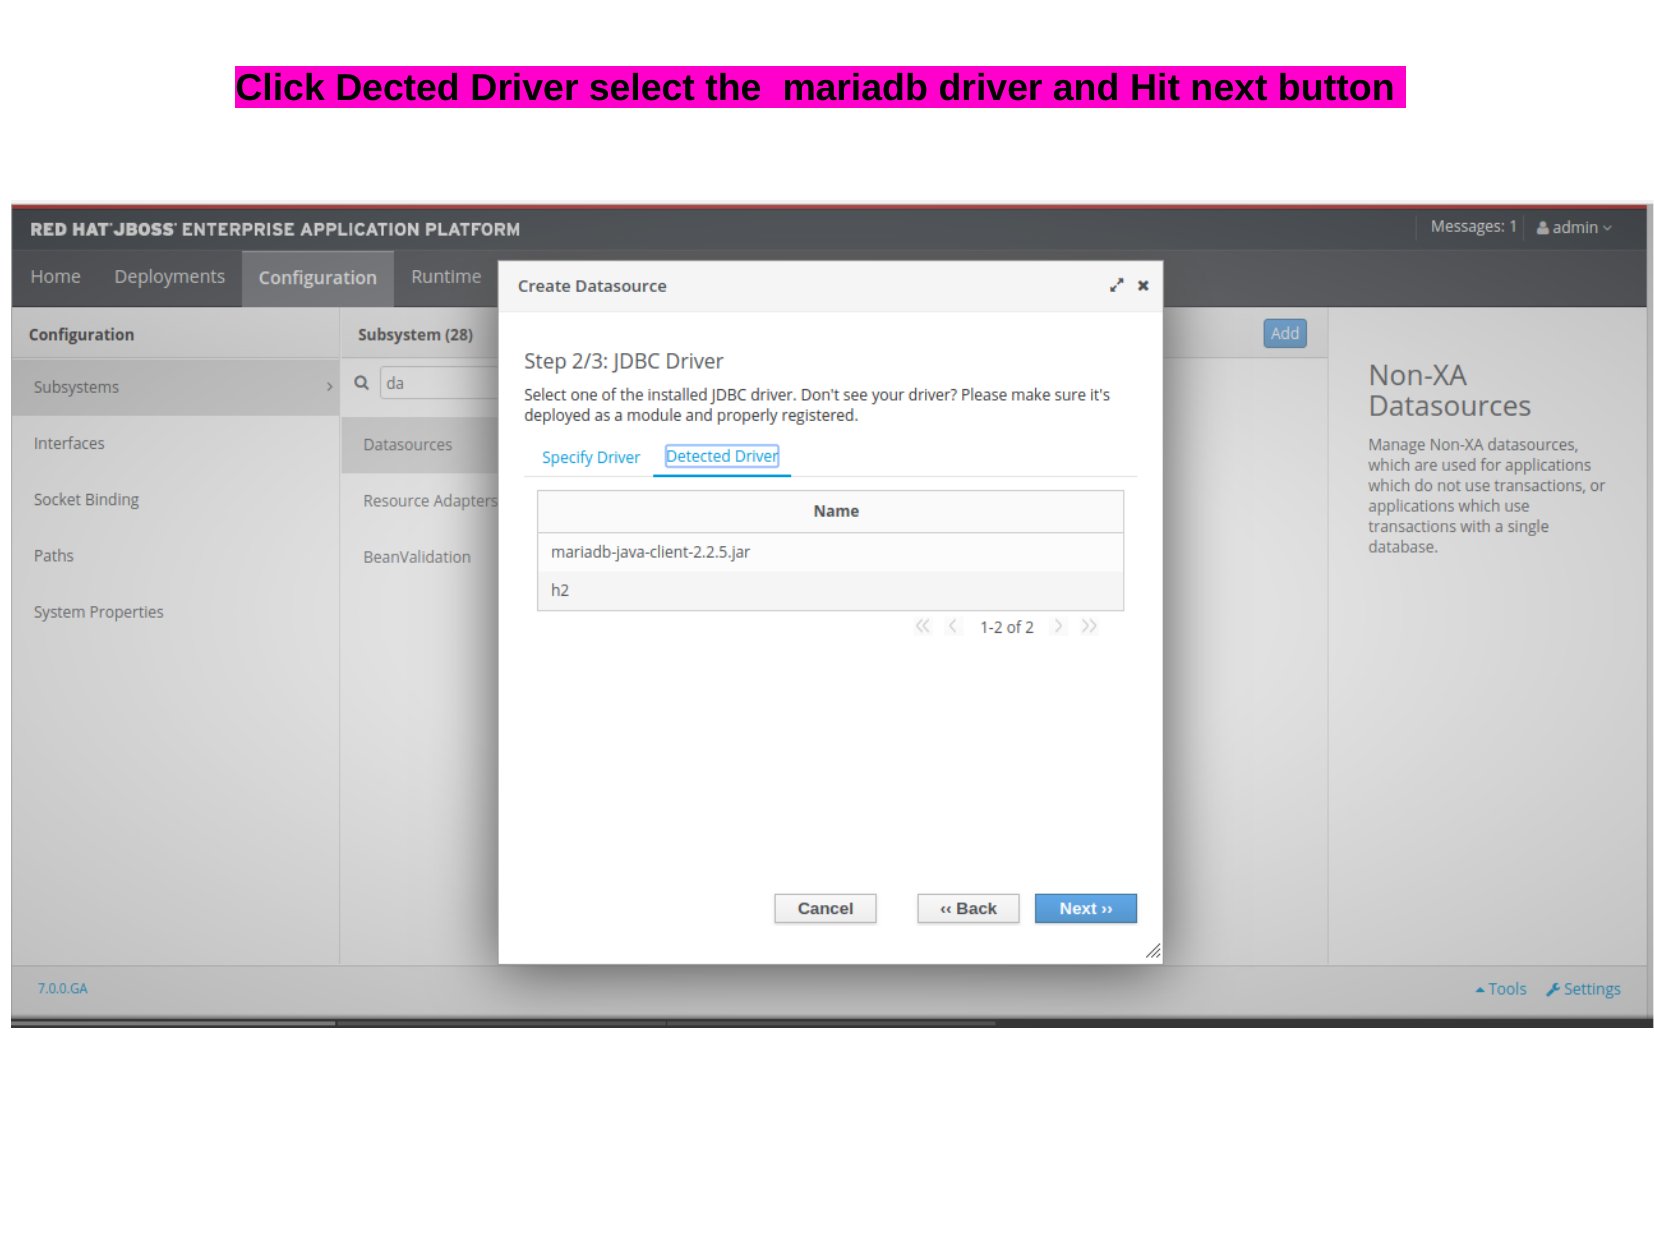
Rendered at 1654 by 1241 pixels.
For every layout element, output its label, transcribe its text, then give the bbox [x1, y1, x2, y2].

picture [11, 200, 1654, 1028]
text_box Click Dected Driver select the mariadb driver and Hit next button [23, 59, 1619, 116]
